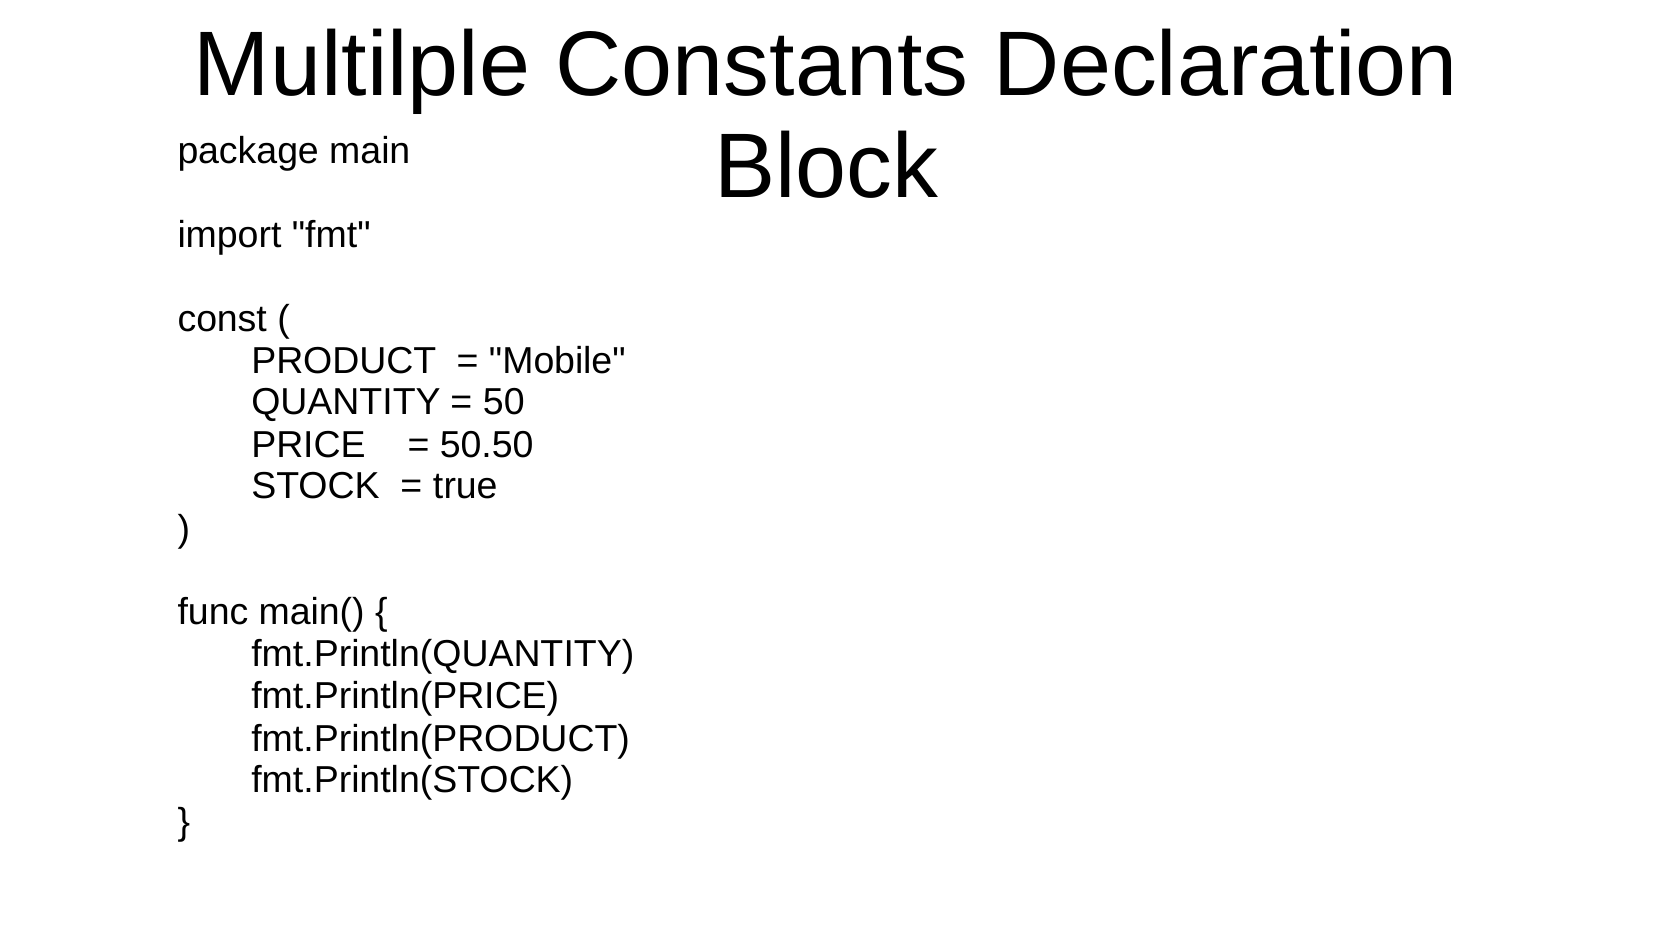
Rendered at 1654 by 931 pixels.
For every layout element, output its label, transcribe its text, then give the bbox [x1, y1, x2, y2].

title Multilple Constants Declaration Block [82, 12, 1571, 218]
text_box package main import "fmt" const ( PRODUCT = "Mobile" QUANTITY = 50 PRICE = 50.50 STOCK = true ) func main() { fmt.Println(QUANTITY) fmt.Println(PRICE) fmt.Println(PRODUCT) fmt.Println(STOCK) } [162, 121, 650, 851]
